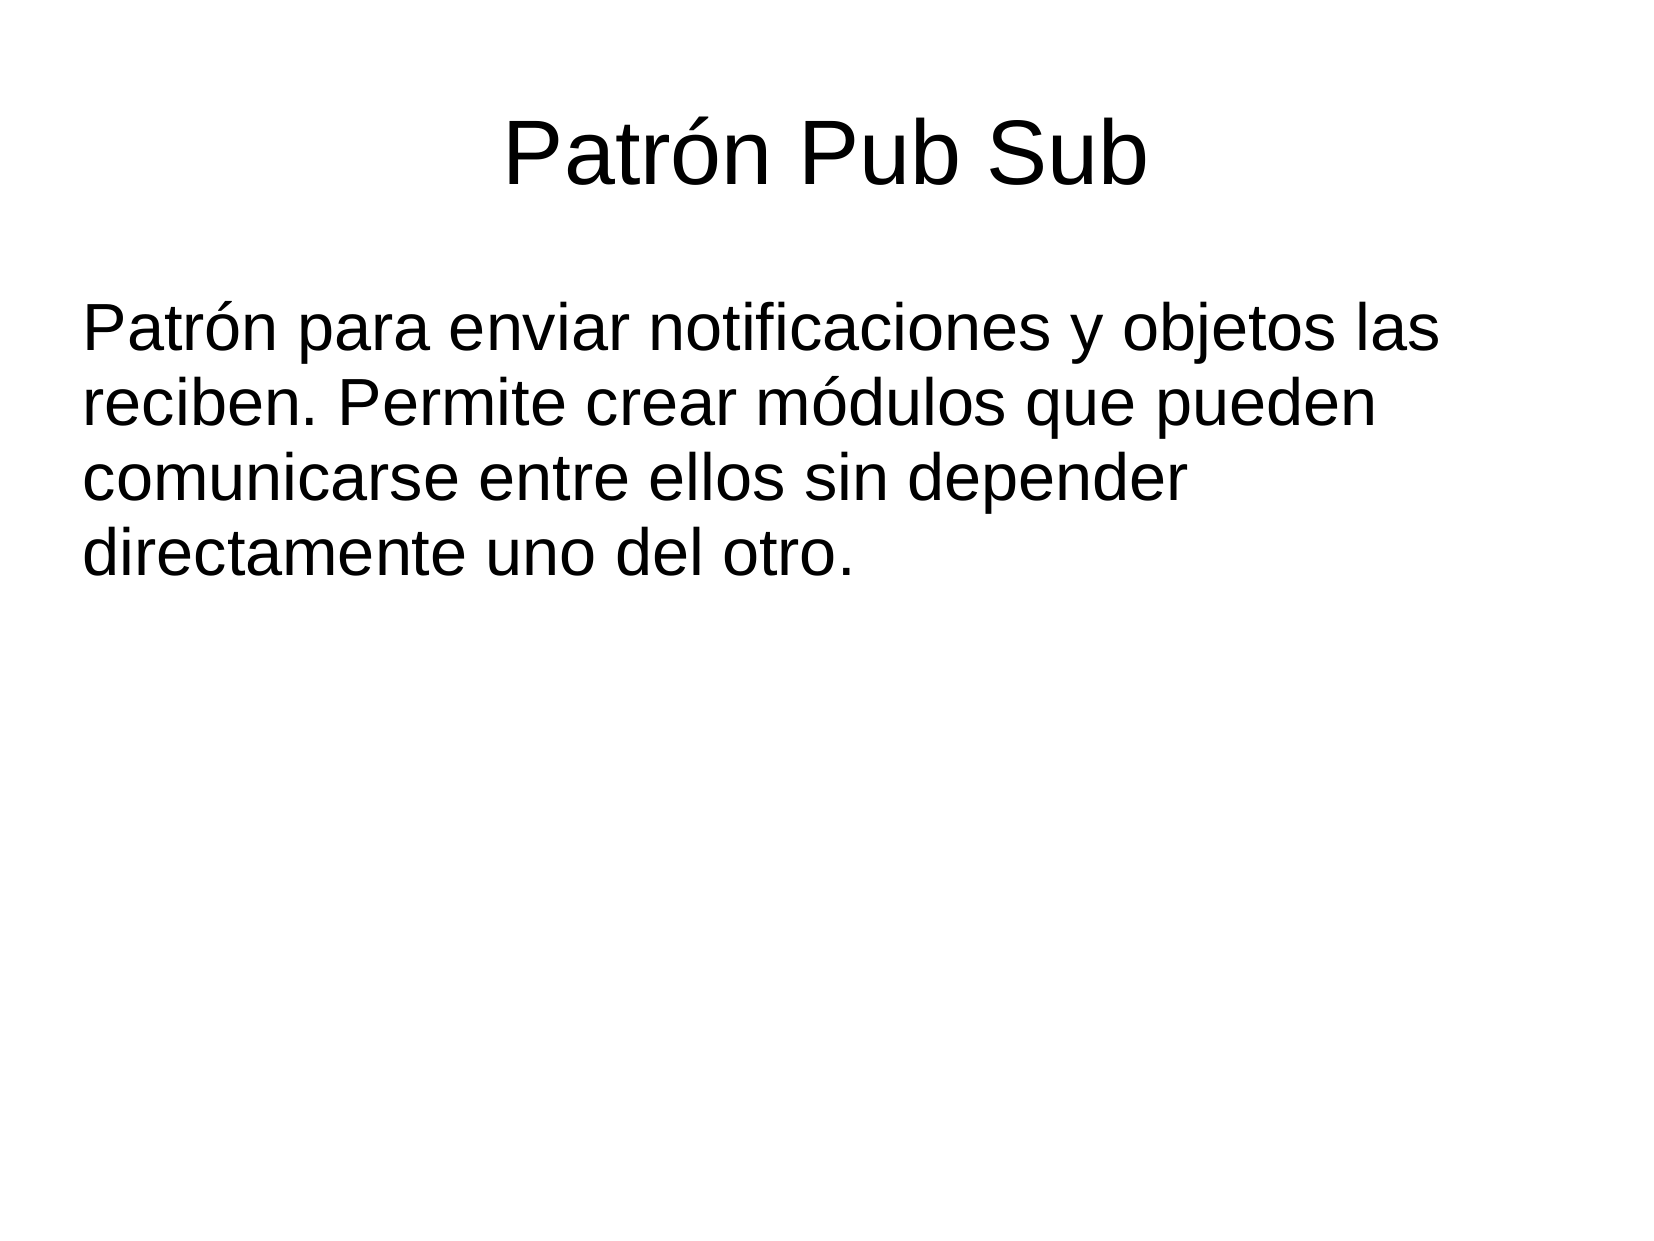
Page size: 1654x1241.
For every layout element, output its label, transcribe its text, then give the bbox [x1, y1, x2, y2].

title Patrón Pub Sub [82, 49, 1571, 257]
list Patrón para enviar notificaciones y objetos las reciben. Permite crear módulos que pueden comunicarse entre ellos sin depender directamente uno del otro. [82, 290, 1571, 1109]
